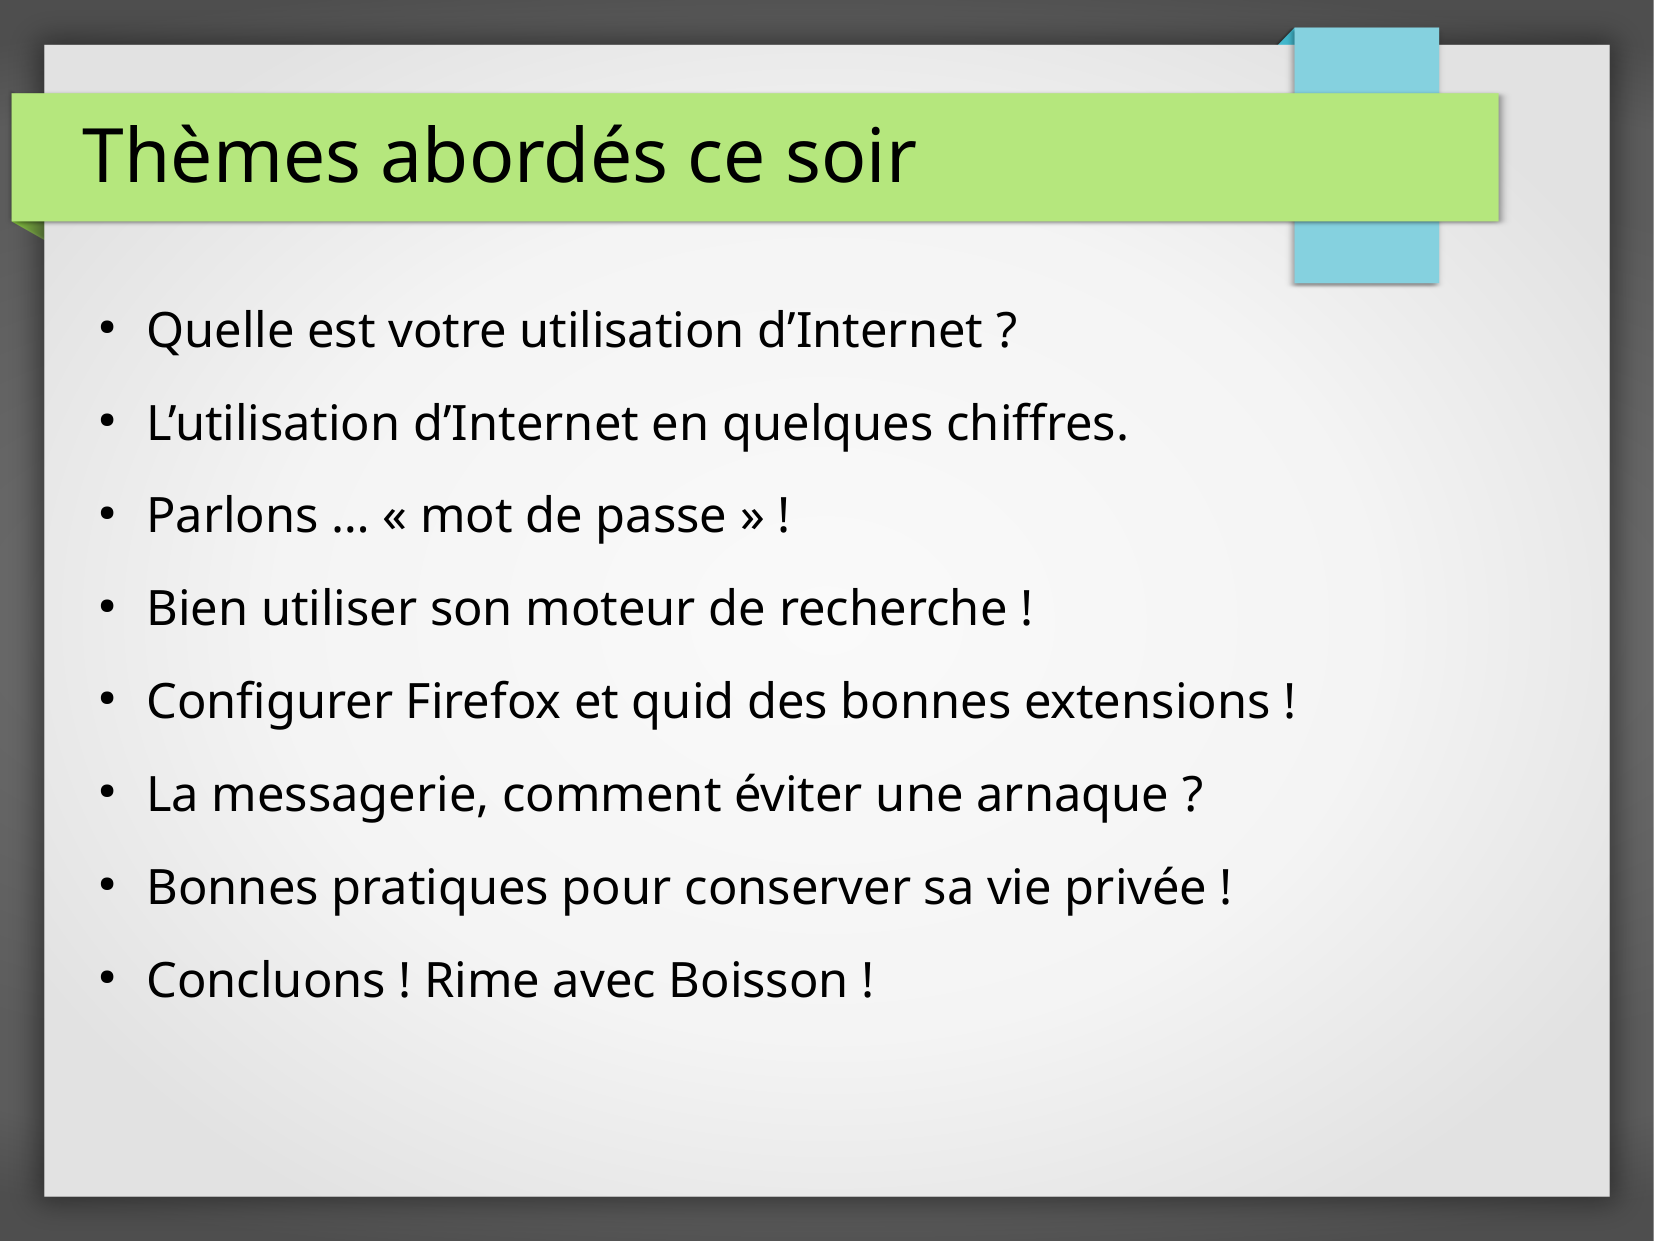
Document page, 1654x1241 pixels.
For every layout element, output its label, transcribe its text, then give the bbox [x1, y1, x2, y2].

title Thèmes abordés ce soir [82, 94, 1264, 213]
list Quelle est votre utilisation d’Internet ? L’utilisation d’Internet en quelques chiffres. Parlons … « mot de passe » ! Bien utiliser son moteur de recherche ! Configurer Firefox et quid des bonnes extensions ! La messagerie, comment éviter une arnaque ? Bonnes pratiques pour conserver sa vie privée ! Concluons ! Rime avec Boisson ! [82, 295, 1571, 1015]
picture [0, 0, 1654, 1241]
